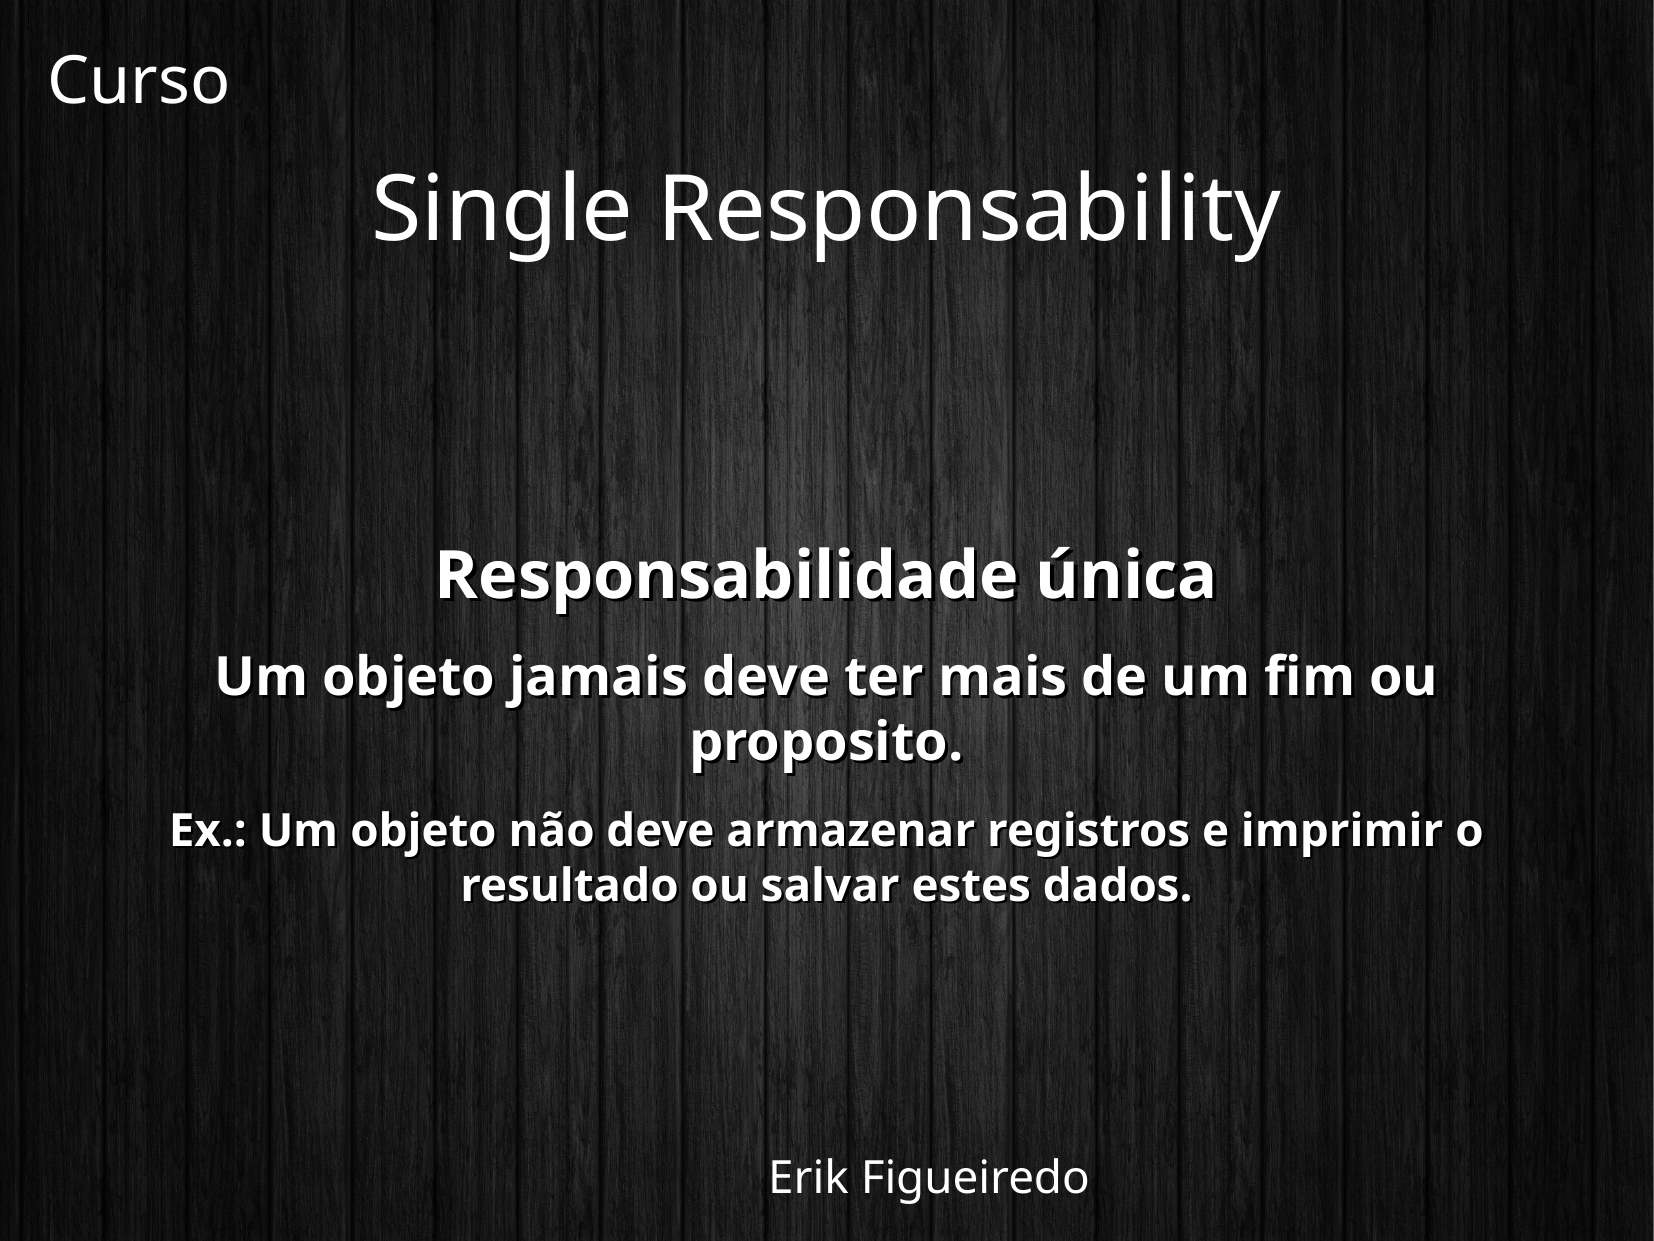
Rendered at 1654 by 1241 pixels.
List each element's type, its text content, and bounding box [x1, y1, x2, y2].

text_box Erik Figueiredo [768, 1147, 1595, 1203]
title Single Responsability [82, 129, 1571, 278]
list Responsabilidade única Um objeto jamais deve ter mais de um fim ou proposito. Ex.: Um objeto não deve armazenar registros e imprimir o resultado ou salvar estes dados. [82, 311, 1571, 1131]
text_box Curso [47, 35, 1087, 119]
